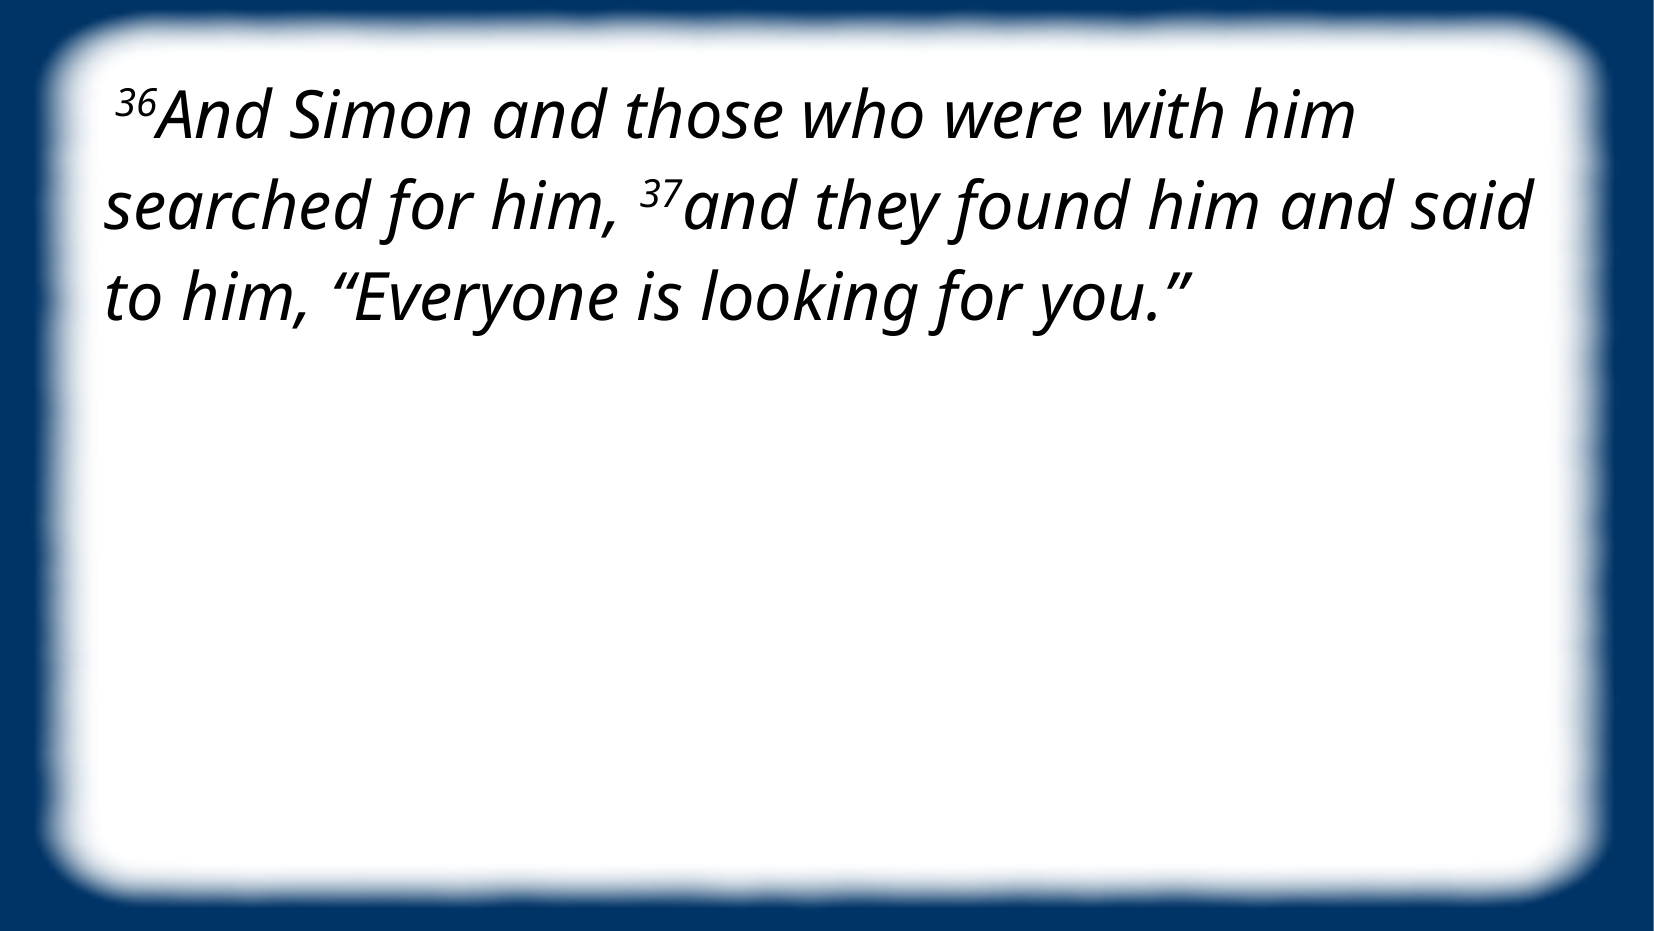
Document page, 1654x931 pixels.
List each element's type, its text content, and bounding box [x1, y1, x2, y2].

text_box 36And Simon and those who were with him searched for him, 37and they found him and said to him, “Everyone is looking for you.” [90, 60, 1576, 361]
picture [0, 0, 1654, 931]
